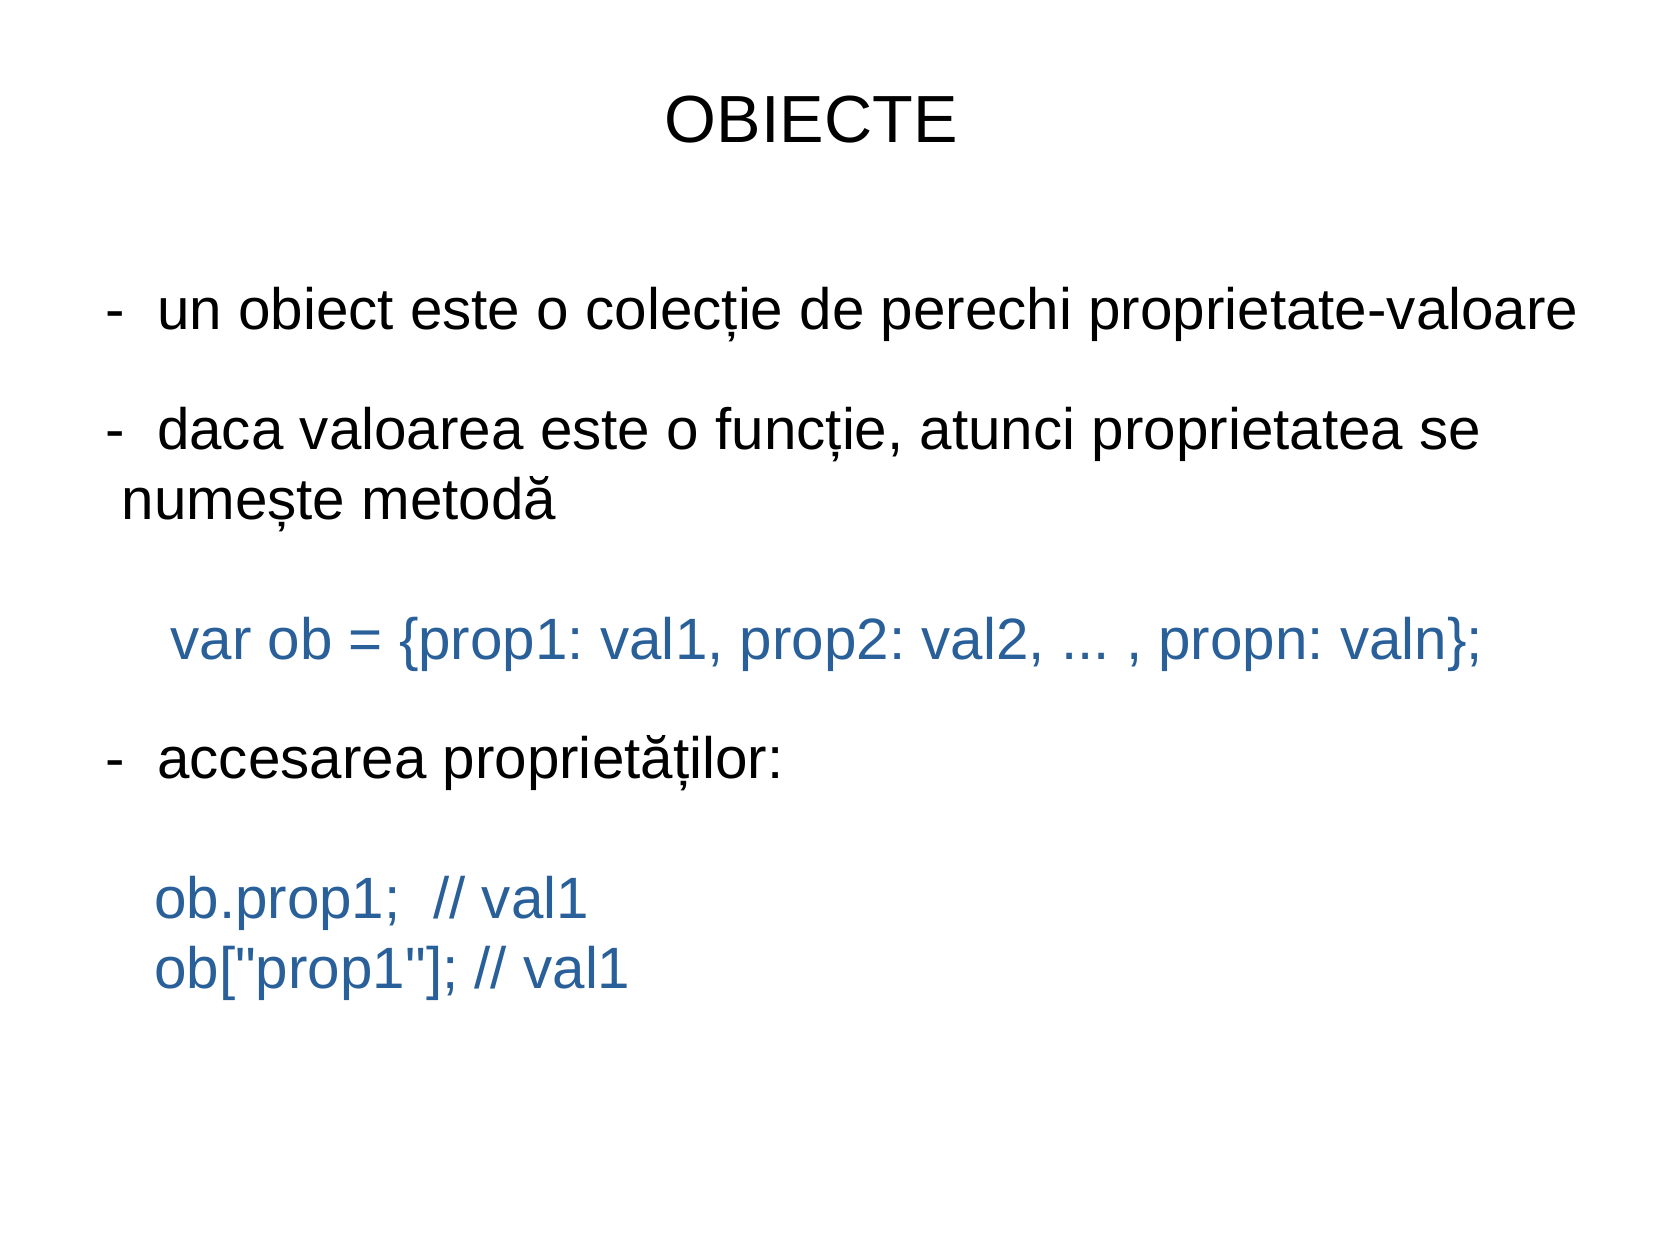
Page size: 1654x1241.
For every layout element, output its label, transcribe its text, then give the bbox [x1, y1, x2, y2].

text_box OBIECTE - un obiect este o colecție de perechi proprietate-valoare - daca valoarea este o funcție, atunci proprietatea se numește metodă var ob = {prop1: val1, prop2: val2, ... , propn: valn}; - accesarea proprietăților: ob.prop1; // val1 ob["prop1"]; // val1 [58, 68, 1596, 1198]
